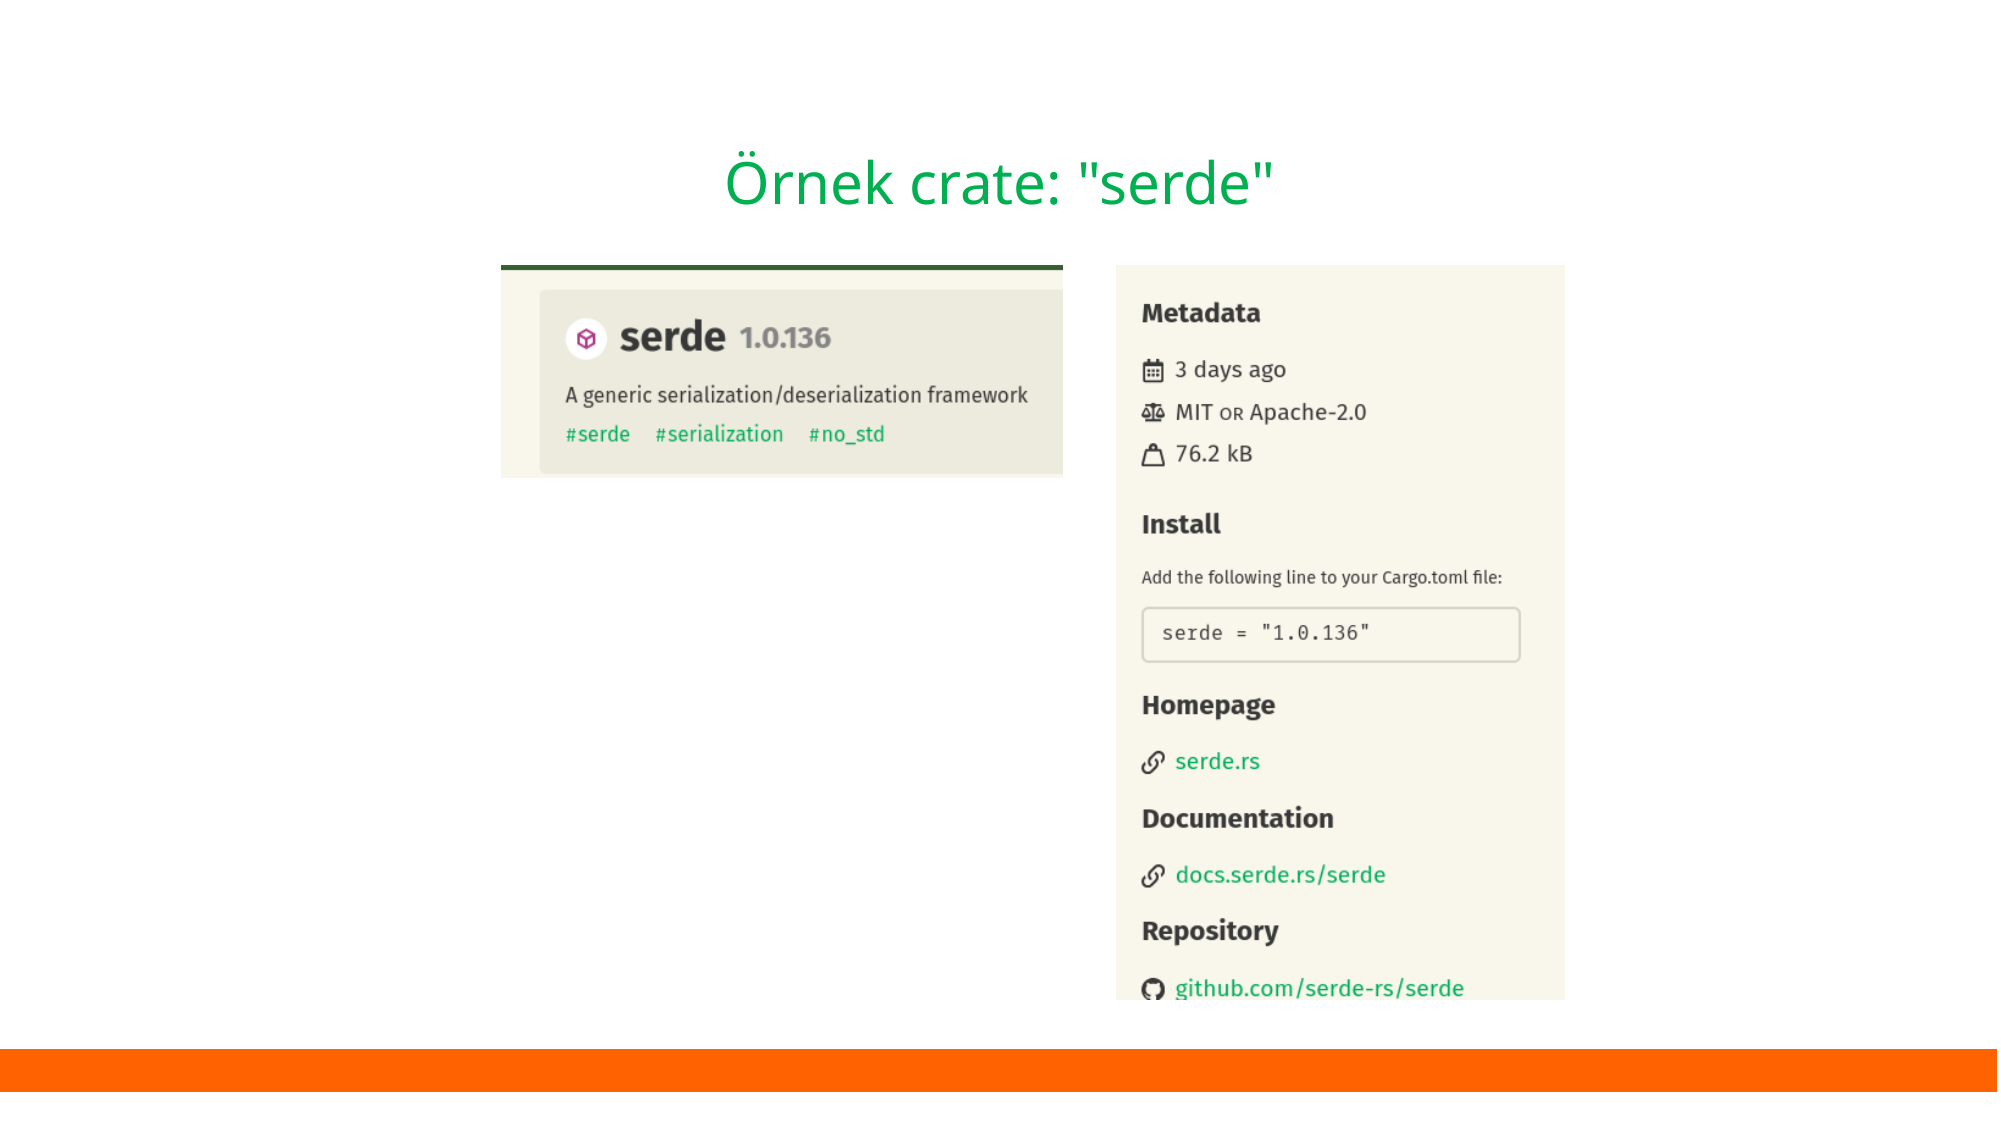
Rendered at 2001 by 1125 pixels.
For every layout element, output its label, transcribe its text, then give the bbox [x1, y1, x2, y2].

picture [501, 265, 1063, 478]
list Örnek crate: "serde" [420, 146, 1580, 237]
text_box [0, 1049, 1997, 1092]
picture [1116, 265, 1565, 1000]
